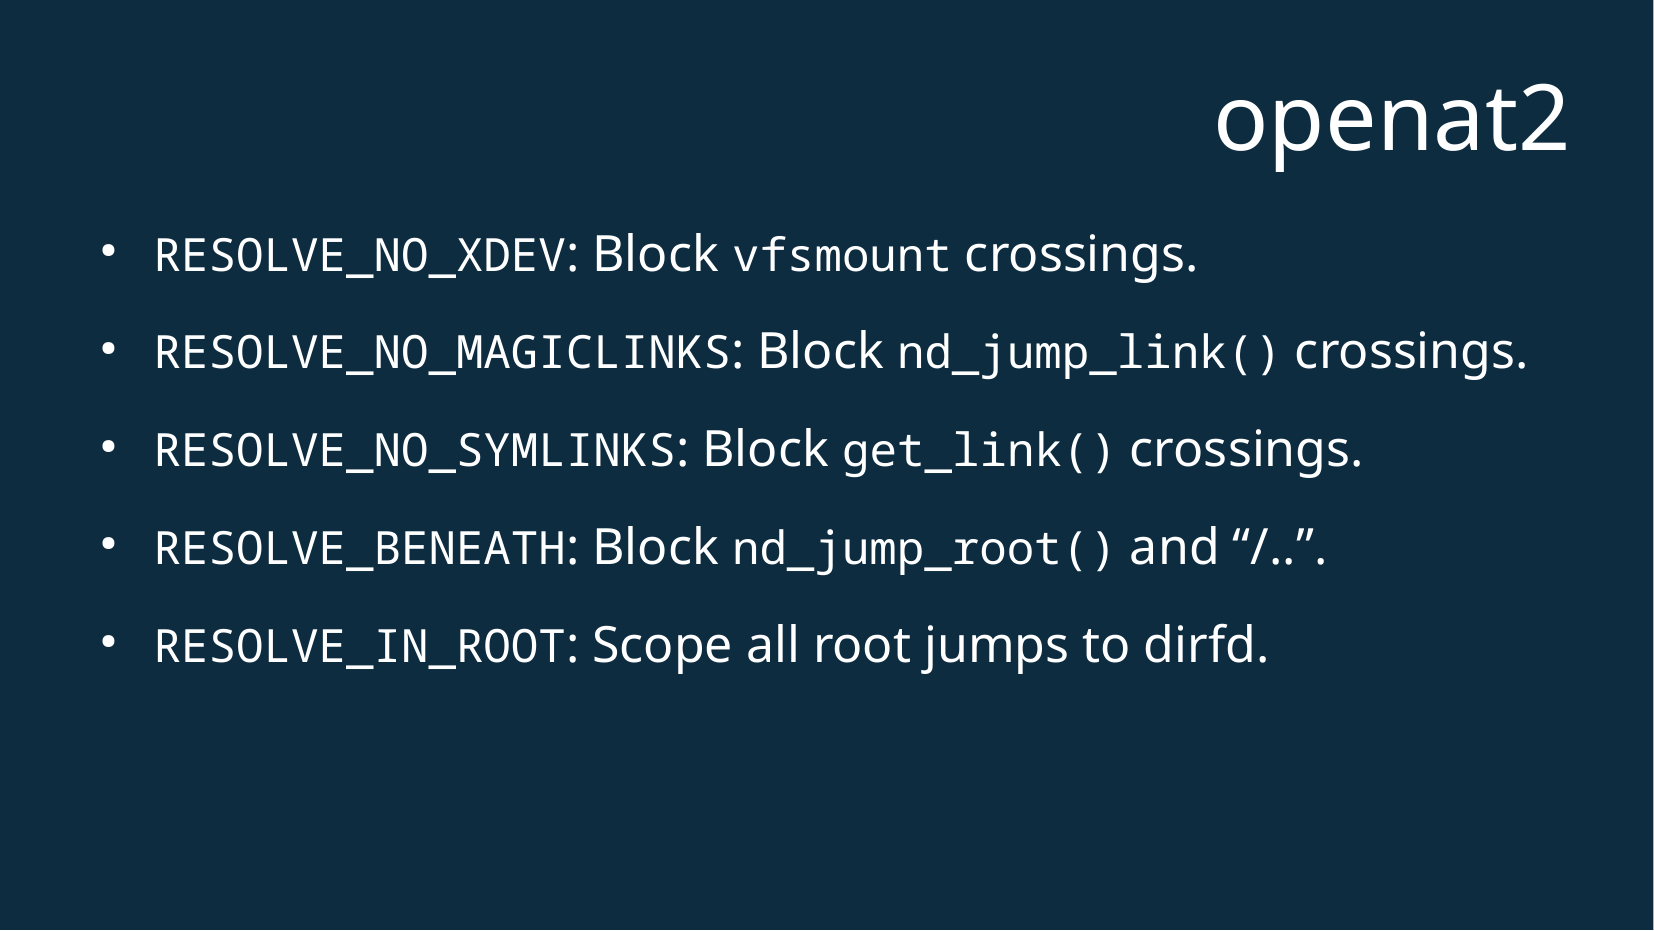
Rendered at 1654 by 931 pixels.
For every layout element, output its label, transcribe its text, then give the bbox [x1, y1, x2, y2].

list RESOLVE_NO_XDEV: Block vfsmount crossings. RESOLVE_NO_MAGICLINKS: Block nd_jump_link() crossings. RESOLVE_NO_SYMLINKS: Block get_link() crossings. RESOLVE_BENEATH: Block nd_jump_root() and “/..”. RESOLVE_IN_ROOT: Scope all root jumps to dirfd. [82, 217, 1571, 826]
title openat2 [82, 37, 1571, 193]
